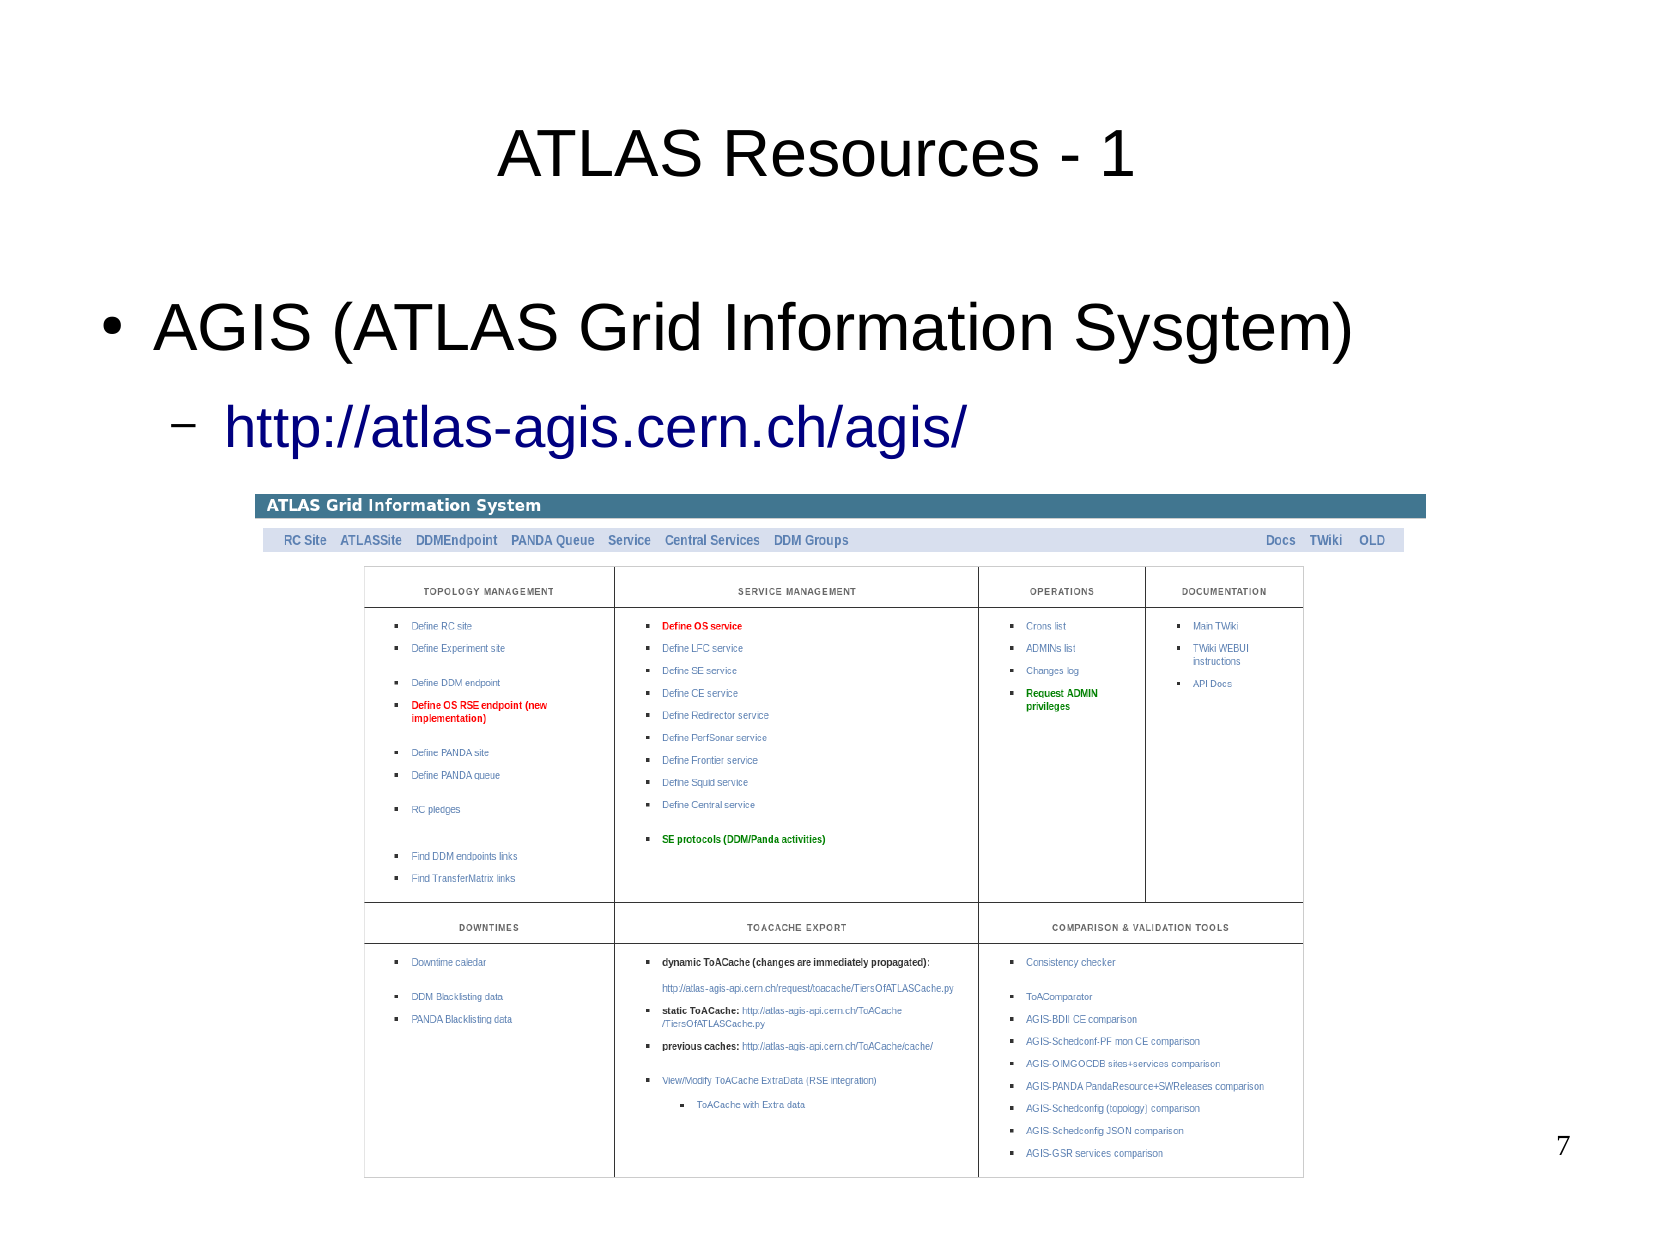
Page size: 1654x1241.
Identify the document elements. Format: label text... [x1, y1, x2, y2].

list AGIS (ATLAS Grid Information Sysgtem) http://atlas-agis.cern.ch/agis/ [82, 290, 1571, 1010]
title ATLAS Resources - 1 [82, 49, 1571, 257]
picture [255, 494, 1426, 1201]
